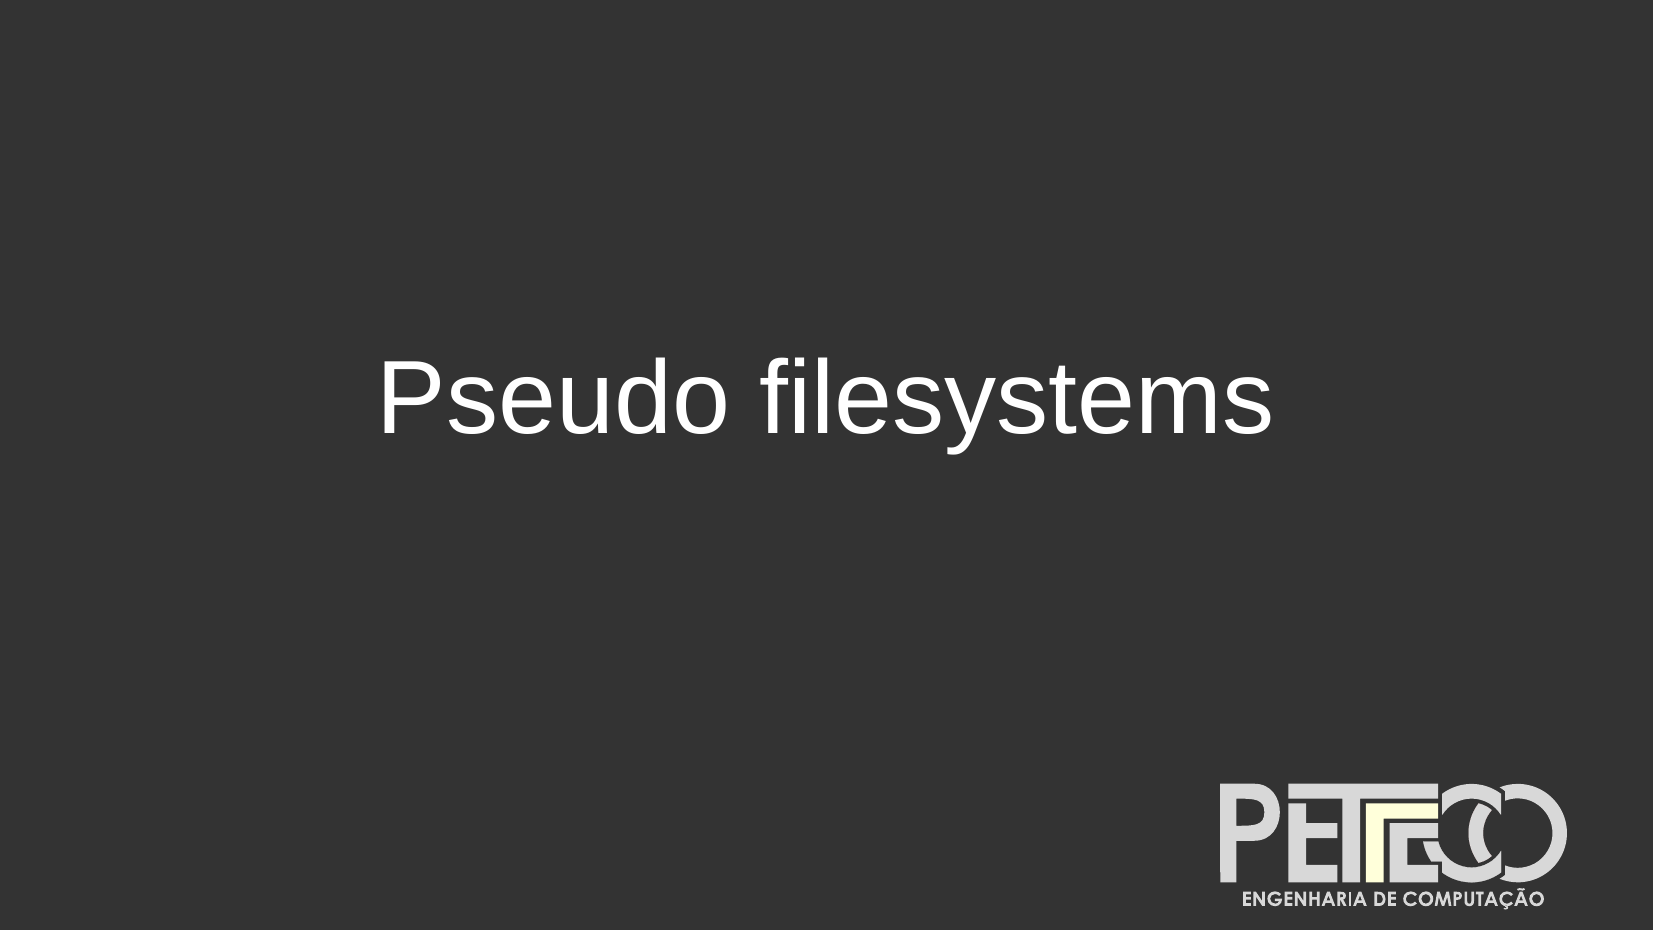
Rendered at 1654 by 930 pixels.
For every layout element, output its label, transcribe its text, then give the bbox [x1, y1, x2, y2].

subtitle Pseudo filesystems [82, 37, 1571, 757]
